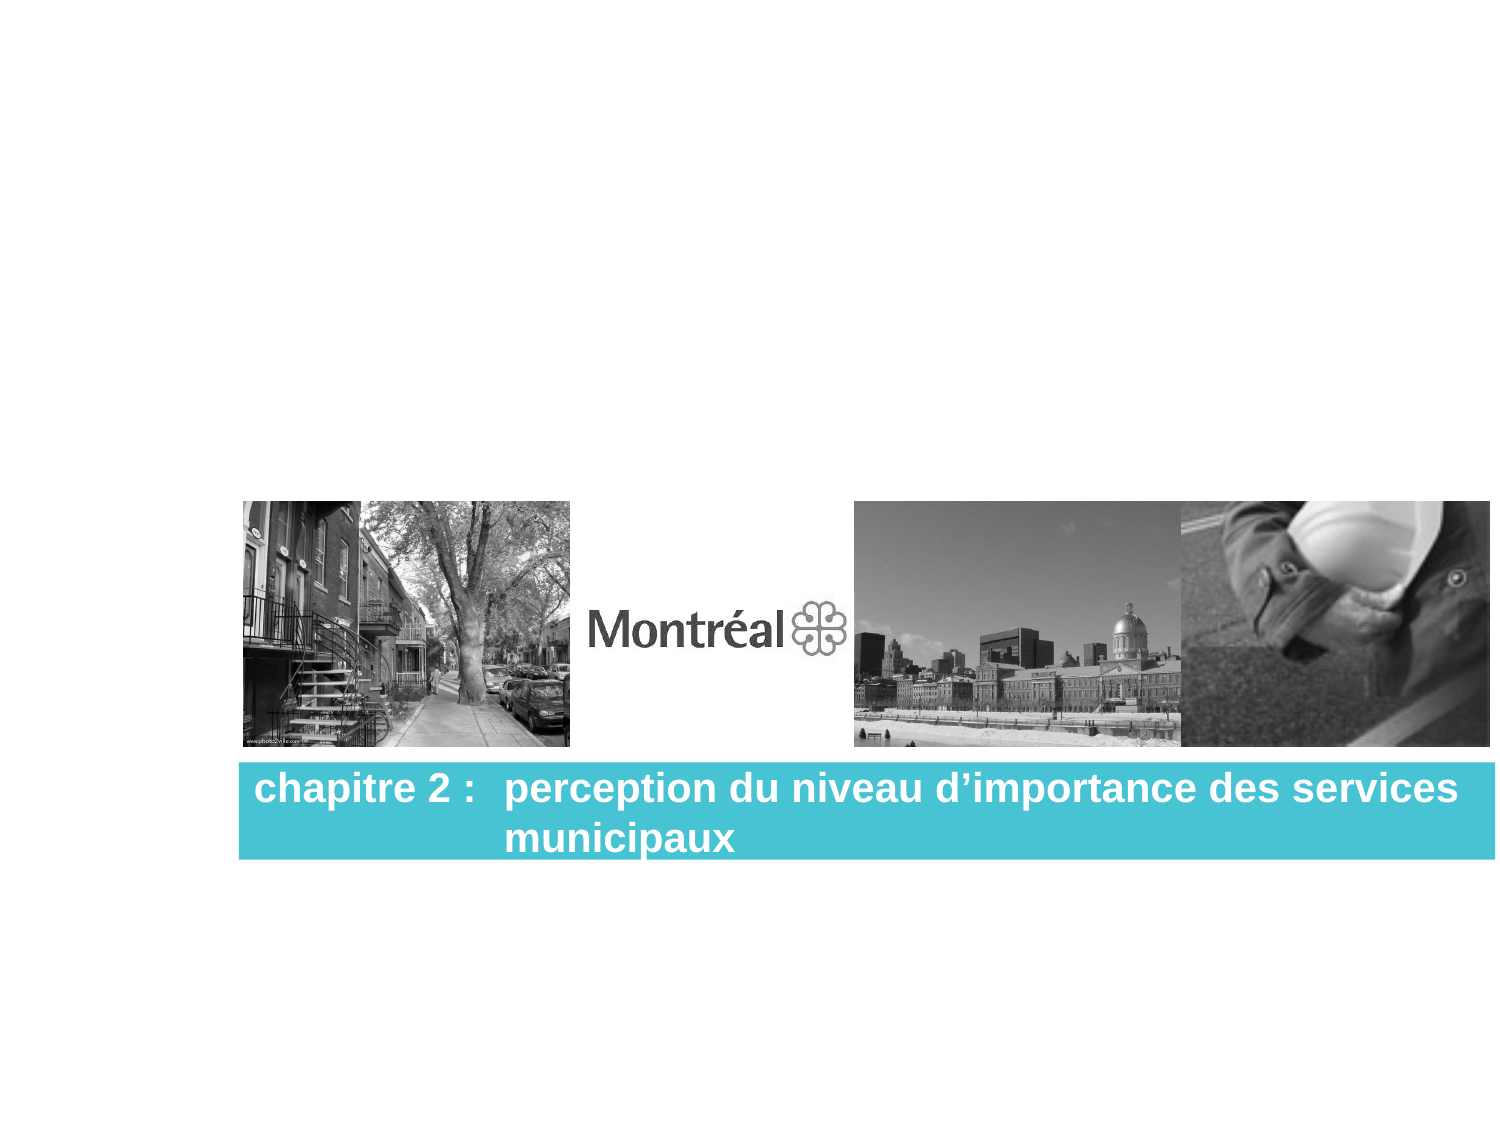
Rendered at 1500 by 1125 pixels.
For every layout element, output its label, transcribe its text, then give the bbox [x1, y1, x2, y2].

title chapitre 2 : perception du niveau d’importance des services municipaux [238, 762, 1496, 860]
picture [575, 501, 1490, 747]
picture [243, 501, 570, 747]
